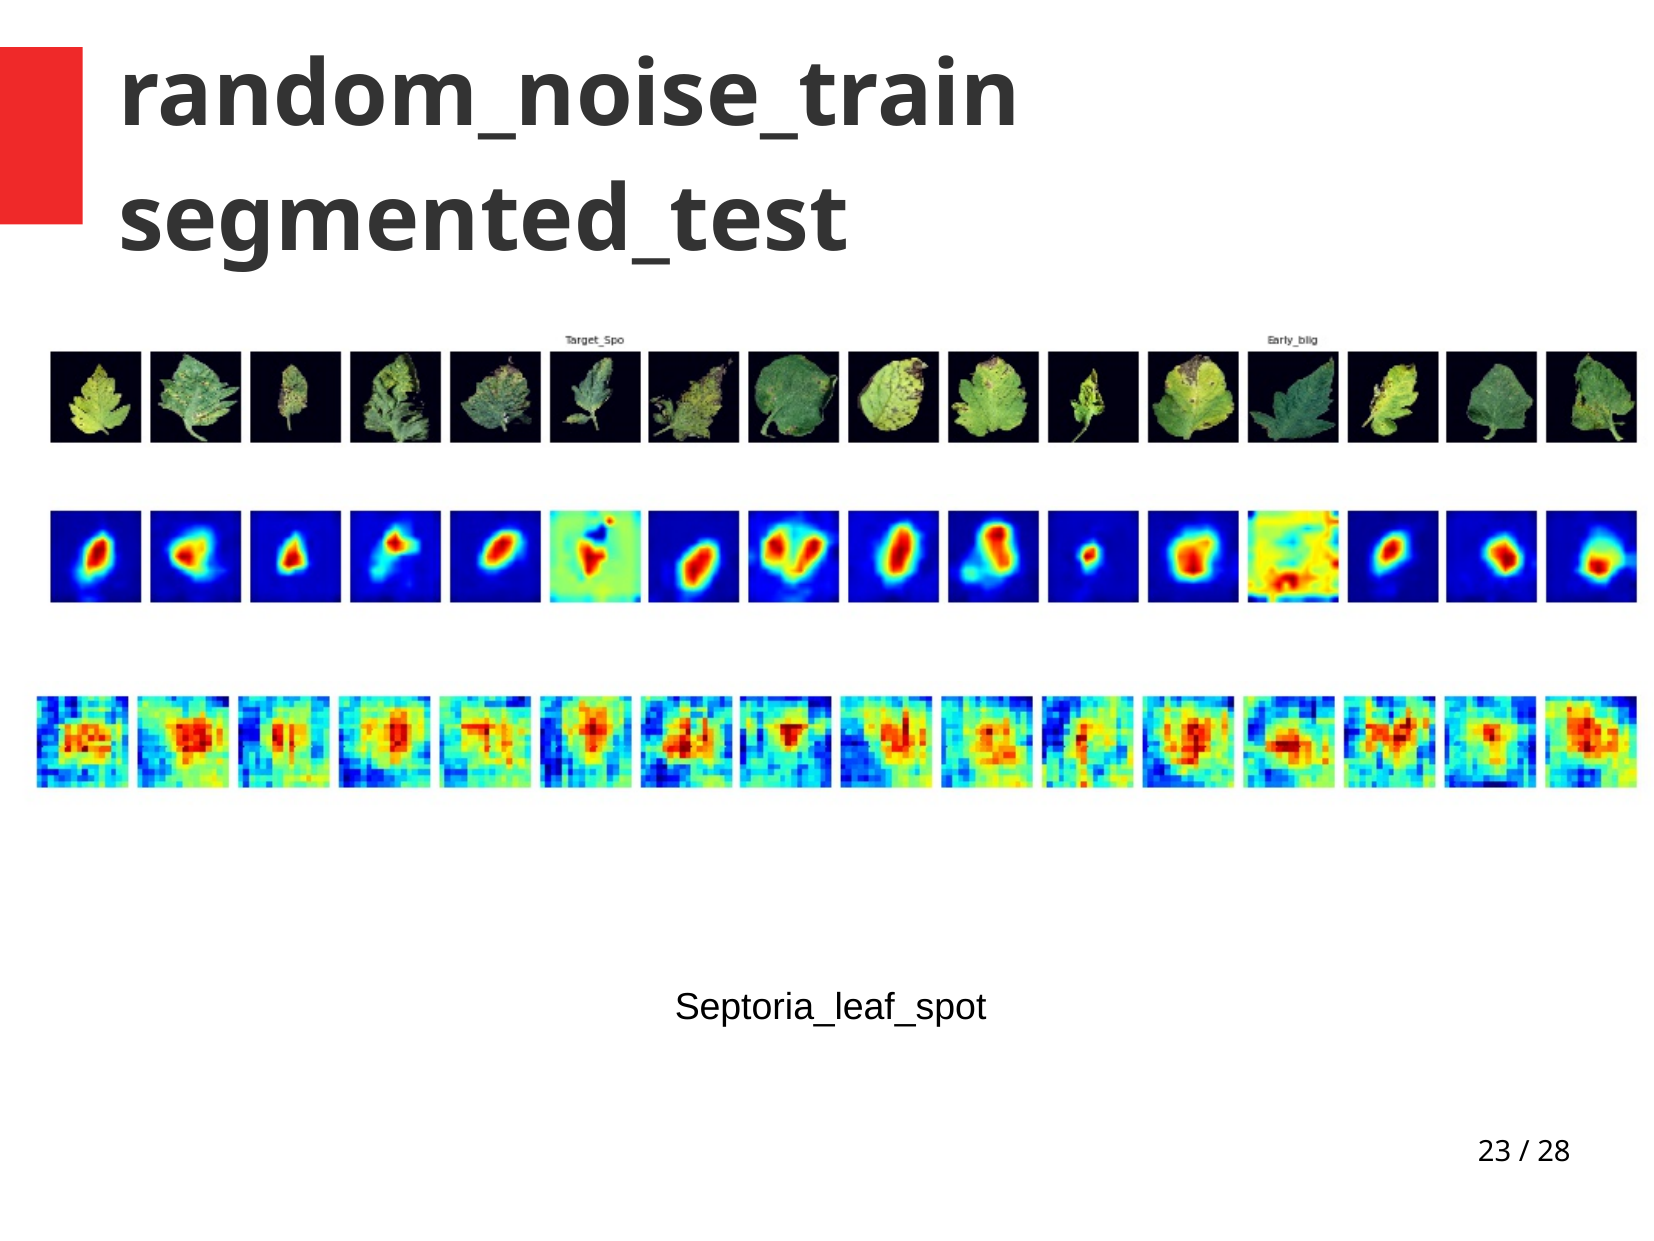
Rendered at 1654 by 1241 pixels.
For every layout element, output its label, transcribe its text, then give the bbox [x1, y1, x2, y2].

picture [0, 324, 1654, 481]
picture [0, 494, 1654, 640]
title random_noise_train segmented_test [118, 45, 1571, 260]
picture [0, 681, 1654, 826]
text_box Septoria_leaf_spot [660, 978, 1002, 1036]
